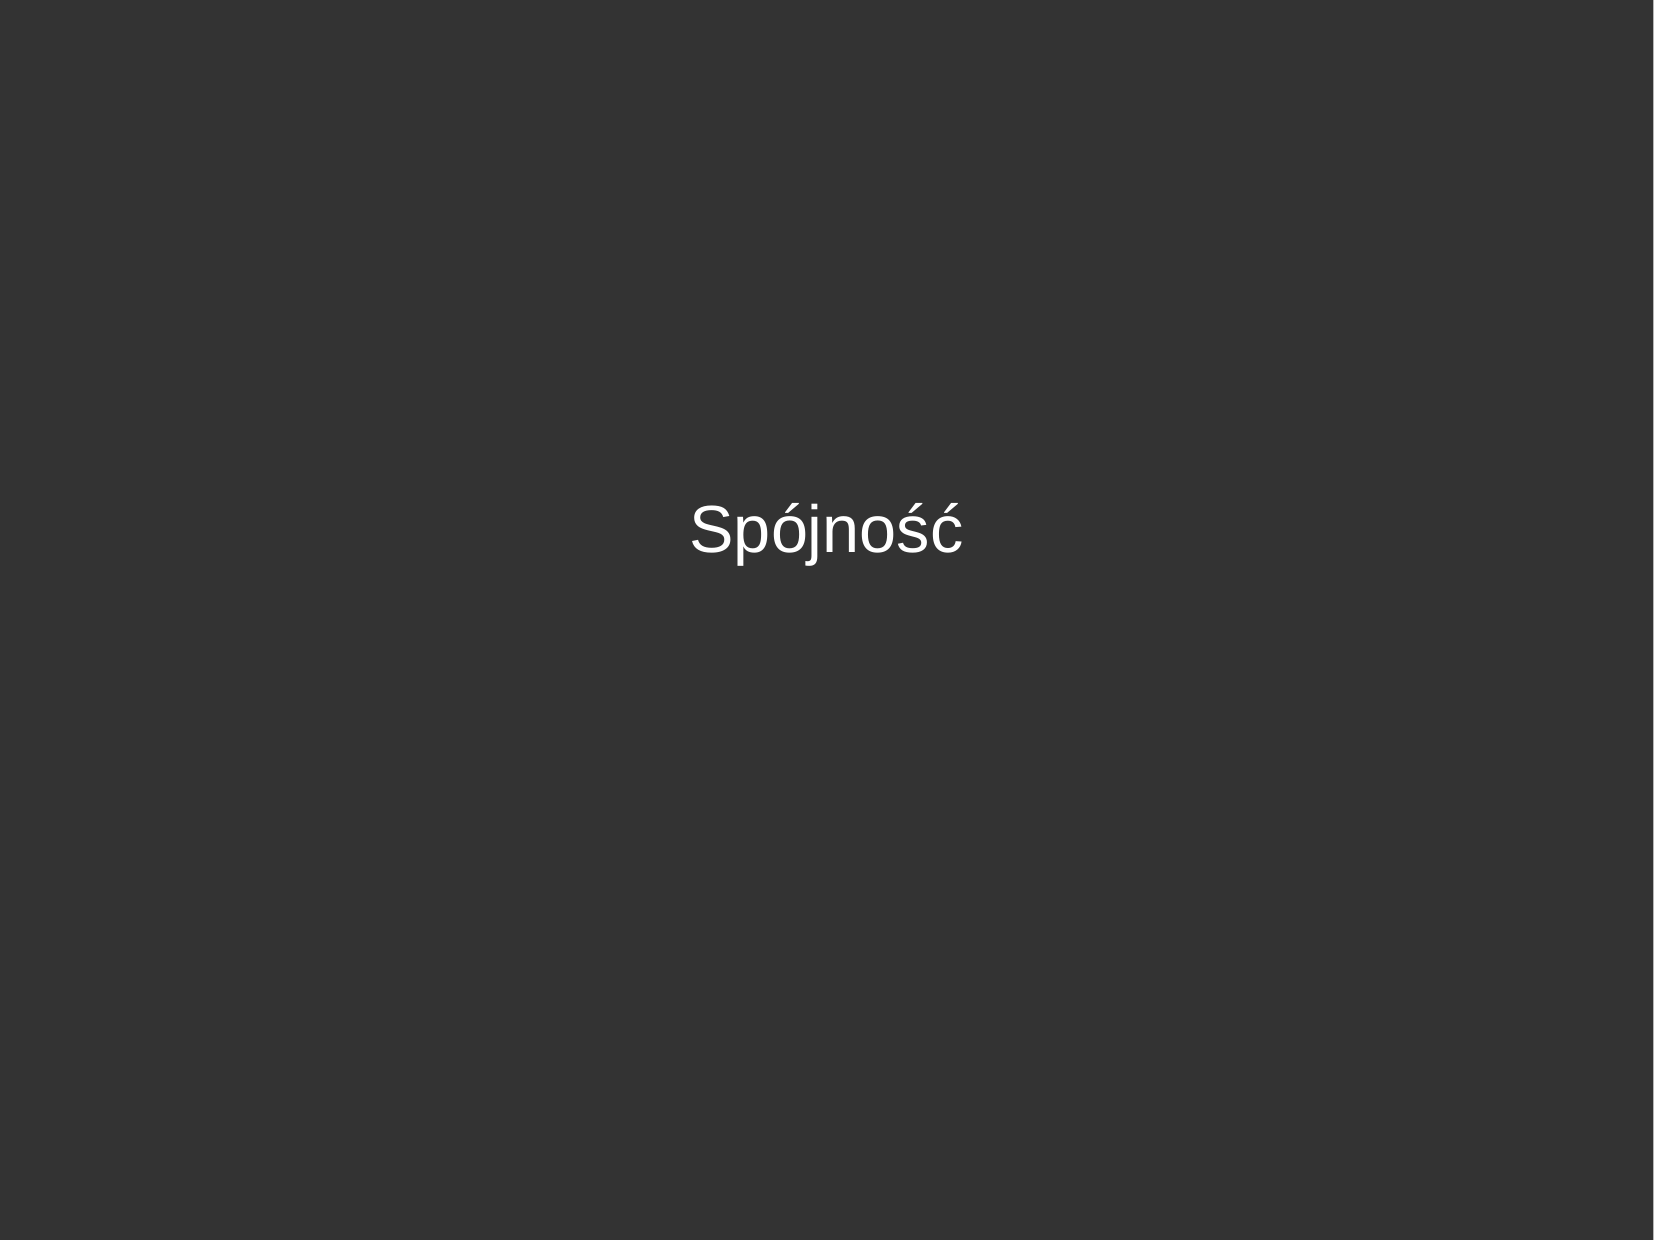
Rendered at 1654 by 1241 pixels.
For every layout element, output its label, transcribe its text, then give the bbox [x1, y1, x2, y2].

subtitle Spójność [82, 49, 1571, 1010]
